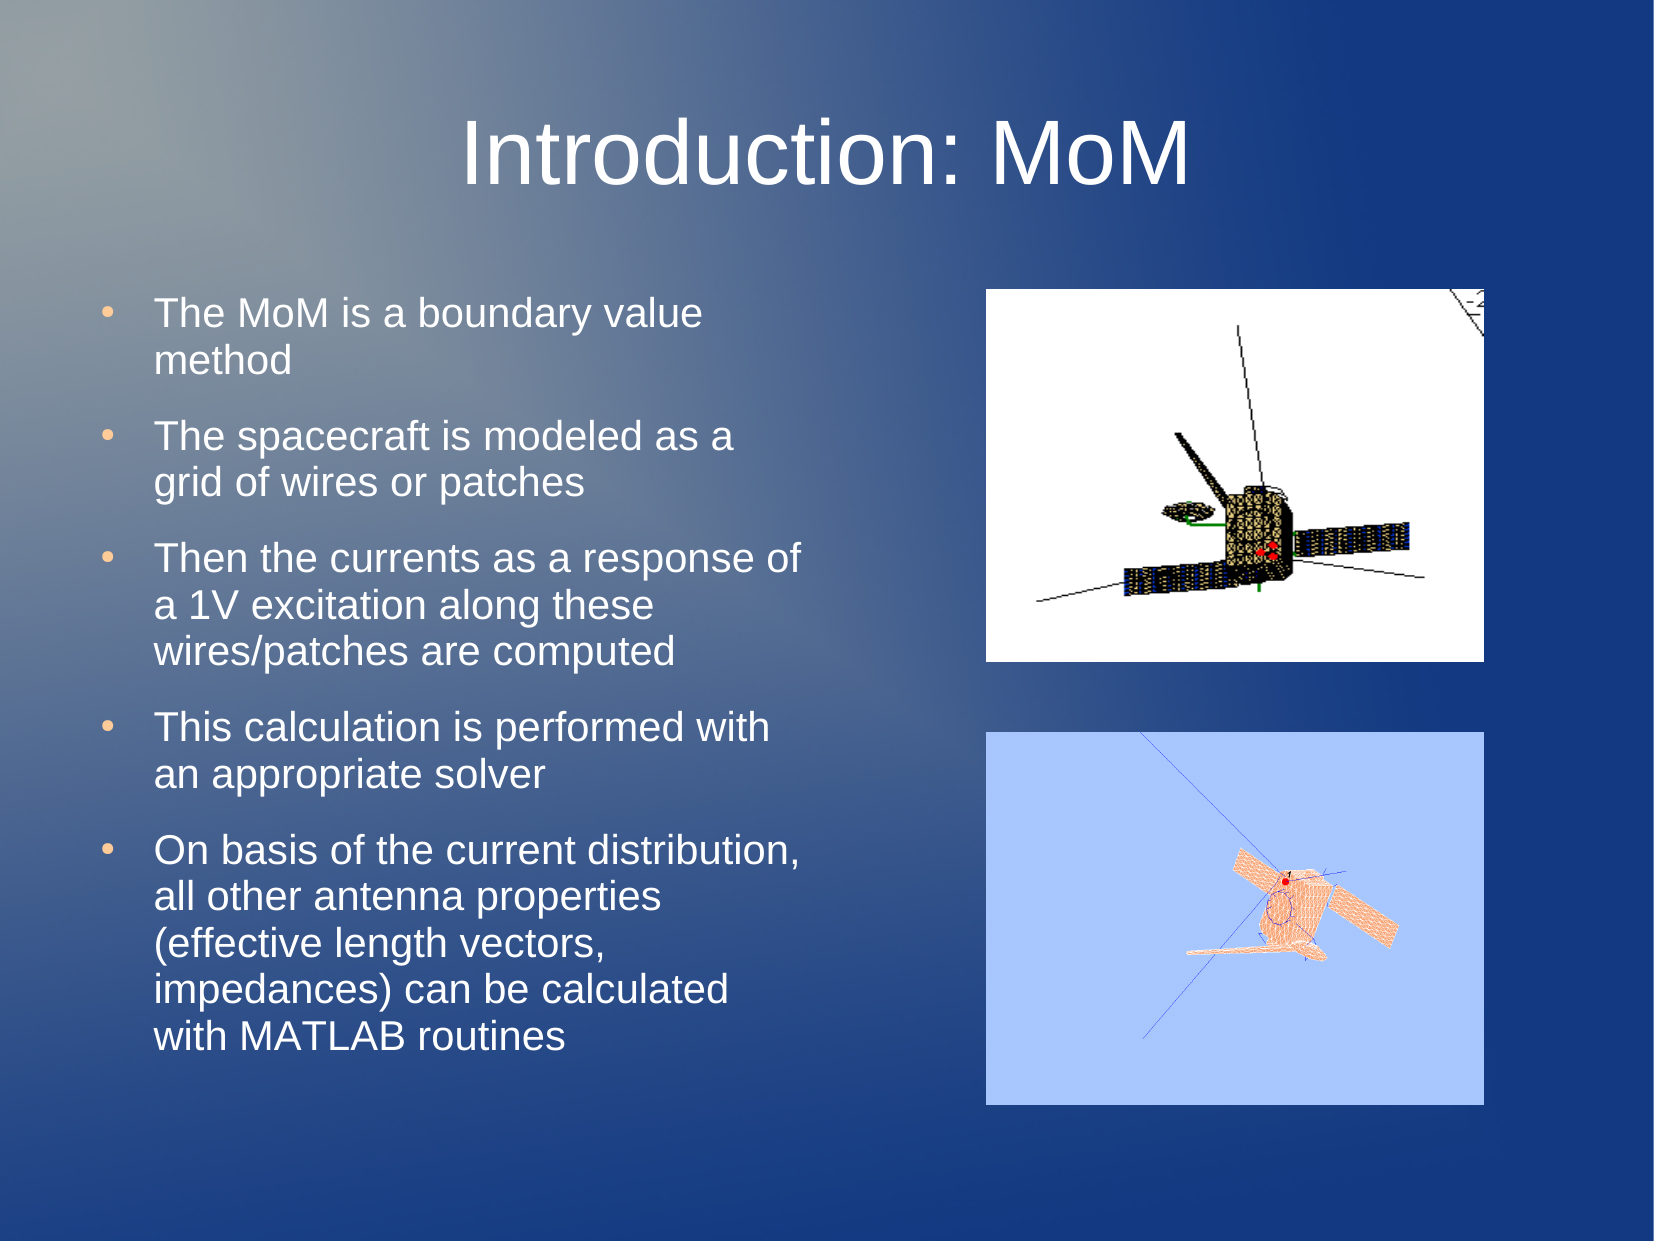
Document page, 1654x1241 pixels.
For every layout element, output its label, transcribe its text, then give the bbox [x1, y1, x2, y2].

title Introduction: MoM [82, 49, 1571, 257]
picture [0, 0, 1654, 1241]
list The MoM is a boundary value method The spacecraft is modeled as a grid of wires or patches Then the currents as a response of a 1V excitation along these wires/patches are computed This calculation is performed with an appropriate solver On basis of the current distribution, all other antenna properties (effective length vectors, impedances) can be calculated with MATLAB routines [82, 290, 809, 1094]
